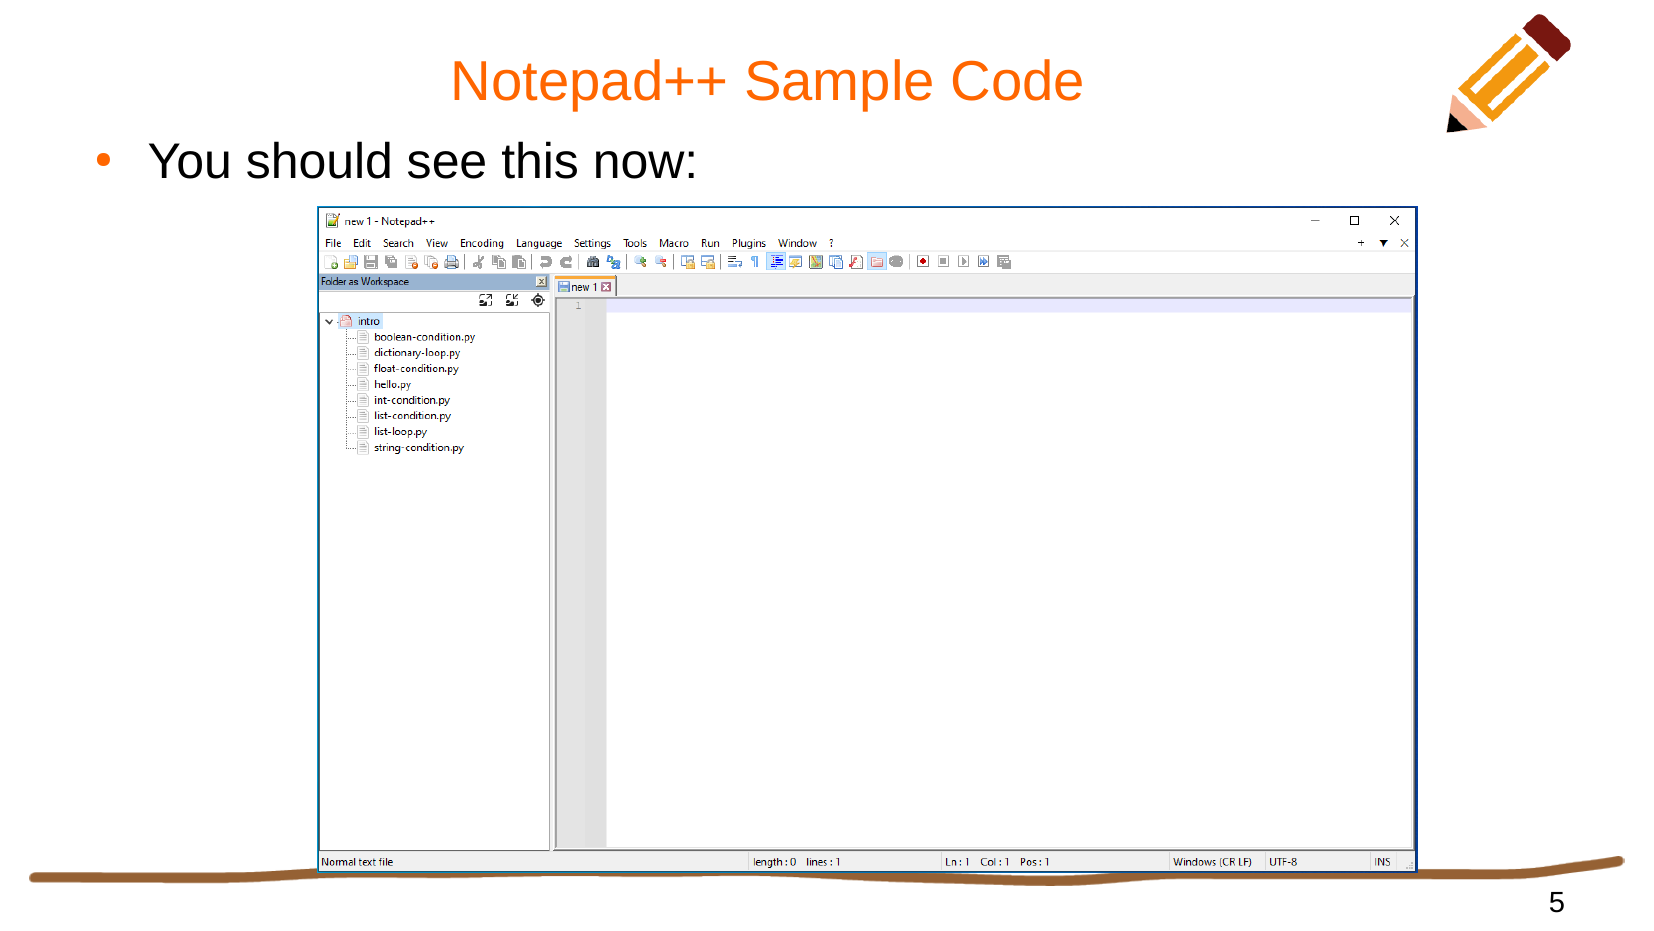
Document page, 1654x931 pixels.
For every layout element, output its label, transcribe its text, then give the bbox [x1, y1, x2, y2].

picture [1446, 14, 1571, 133]
title Notepad++ Sample Code [88, 29, 1447, 133]
list You should see this now: [76, 132, 798, 783]
picture [29, 206, 1625, 886]
